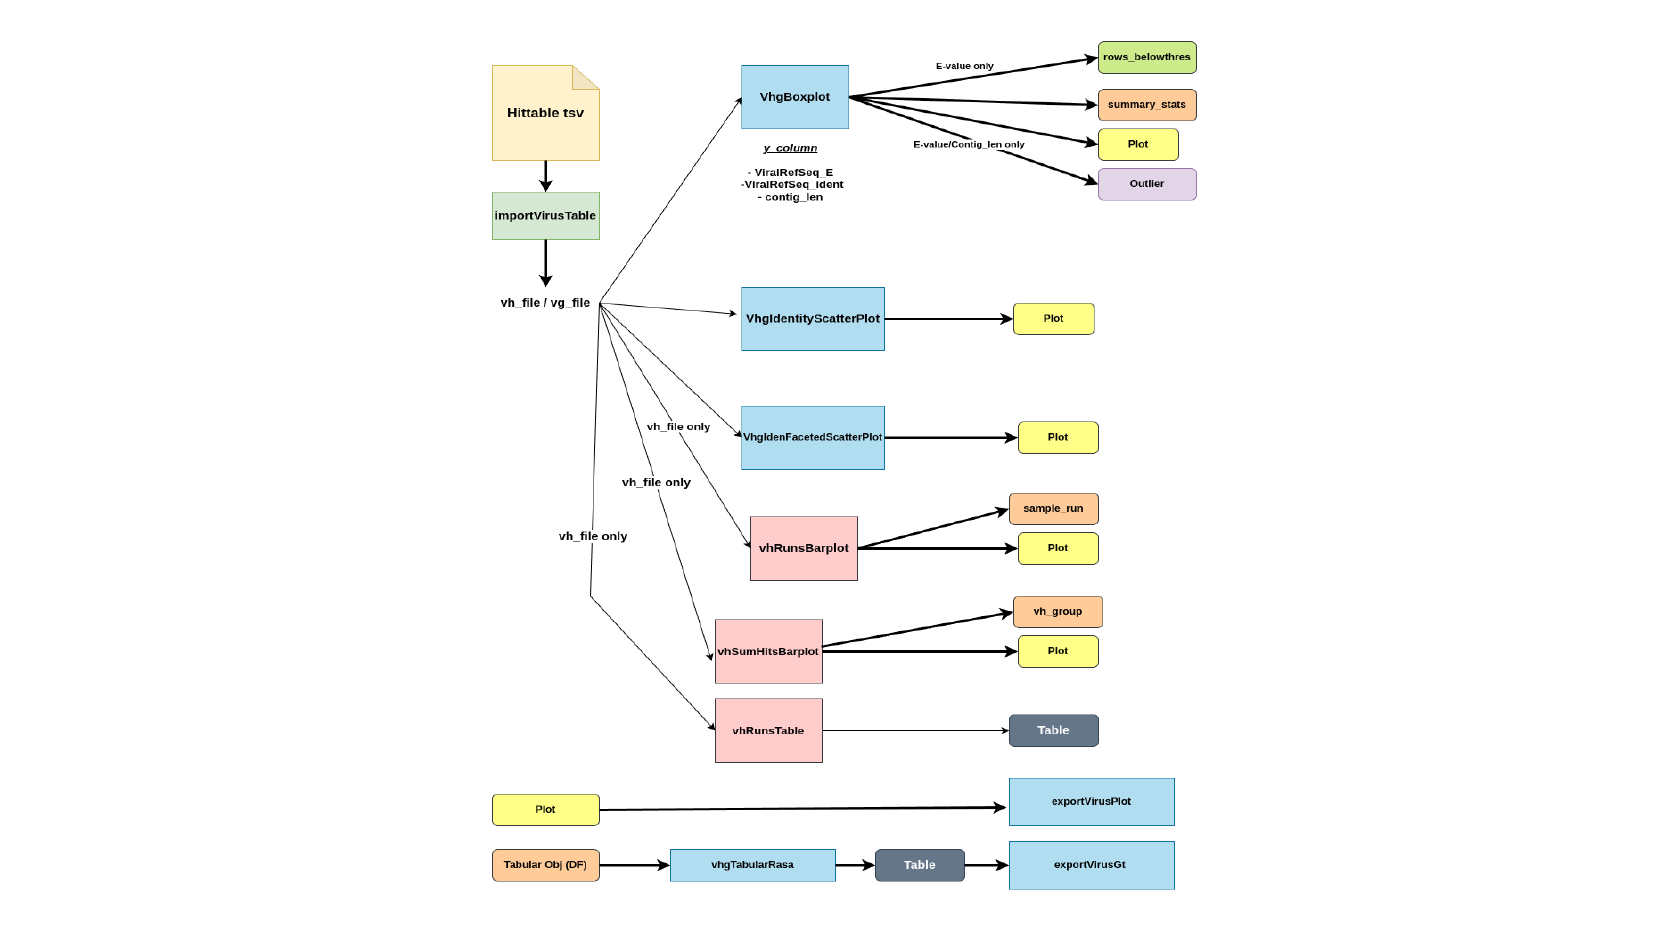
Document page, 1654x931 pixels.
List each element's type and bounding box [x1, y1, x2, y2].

picture [487, 37, 1201, 893]
